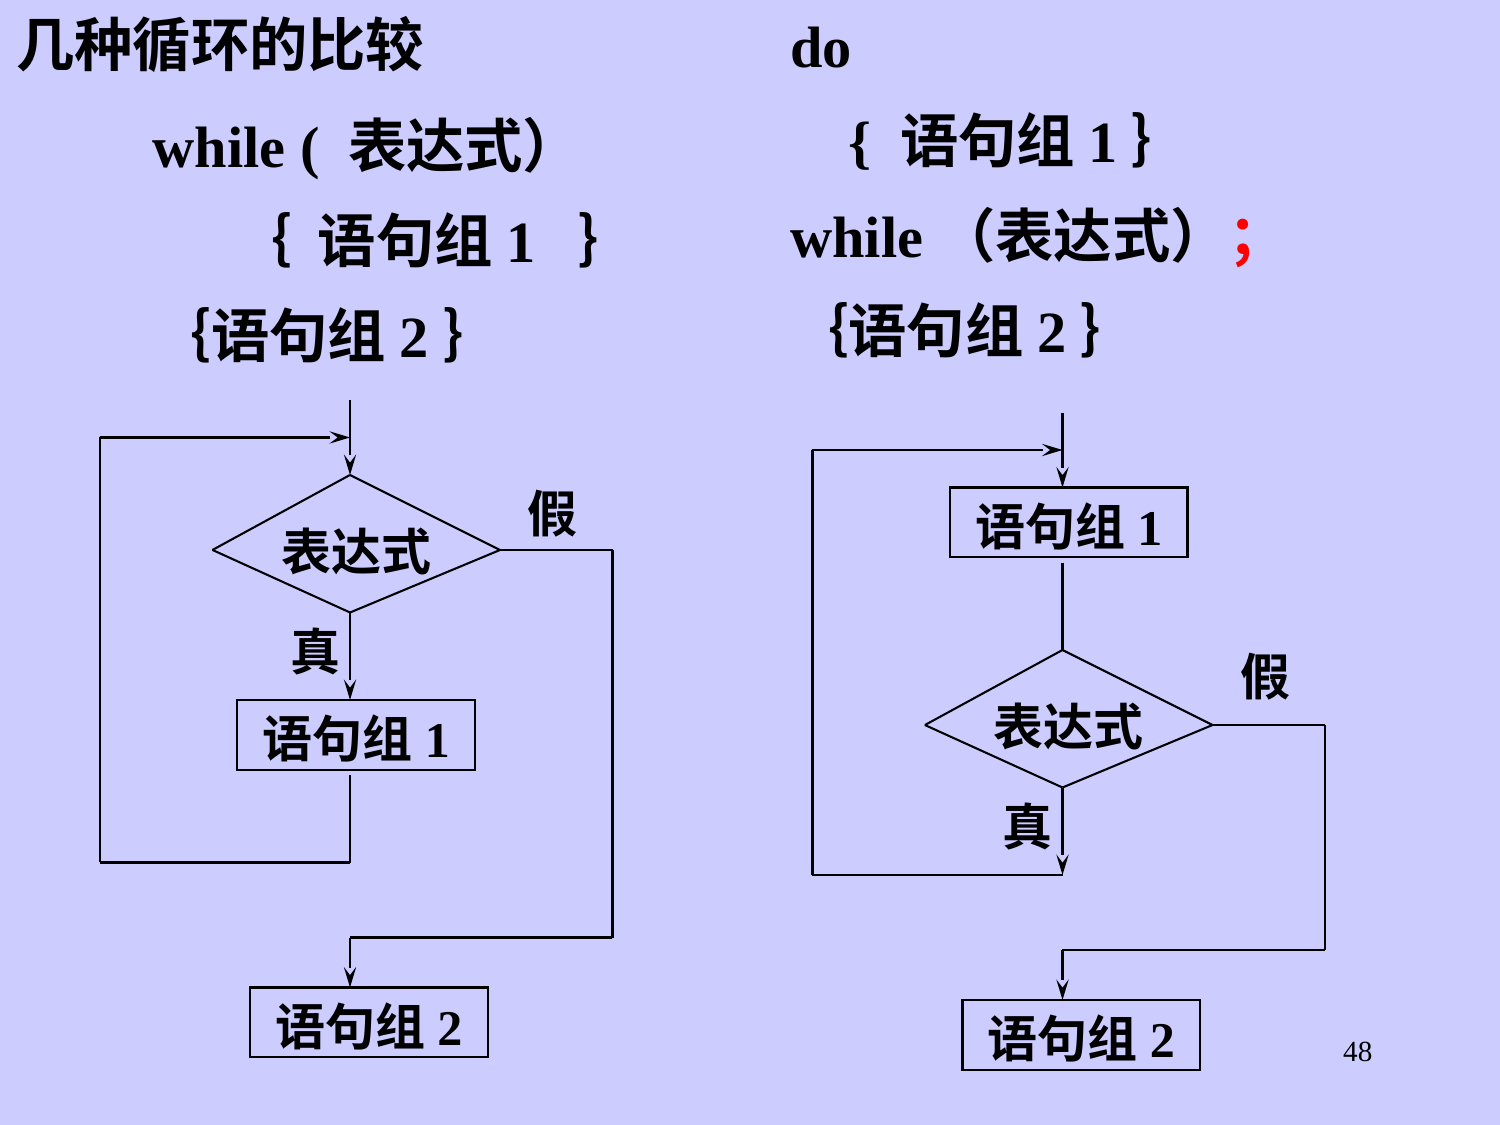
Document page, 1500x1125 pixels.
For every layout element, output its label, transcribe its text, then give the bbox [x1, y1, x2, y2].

text_box 语句组2 [962, 1000, 1201, 1070]
text_box 语句组2 [249, 987, 488, 1058]
text_box 假 [524, 474, 651, 545]
text_box <编号> [1074, 1025, 1388, 1101]
text_box while ( 表达式） ｛ 语句组1 ｝ ｛语句组2｝ [150, 99, 668, 371]
text_box 几种循环的比较 [1, 0, 439, 86]
text_box 表达式 [974, 687, 1163, 758]
text_box 语句组1 [949, 487, 1188, 558]
text_box 假 [1237, 637, 1363, 708]
text_box 真 [287, 612, 363, 683]
text_box do { 语句组1｝ while（表达式）； ｛语句组2｝ [787, 0, 1313, 367]
text_box 表达式 [262, 512, 451, 583]
text_box 真 [999, 787, 1076, 858]
text_box 语句组1 [237, 699, 475, 770]
